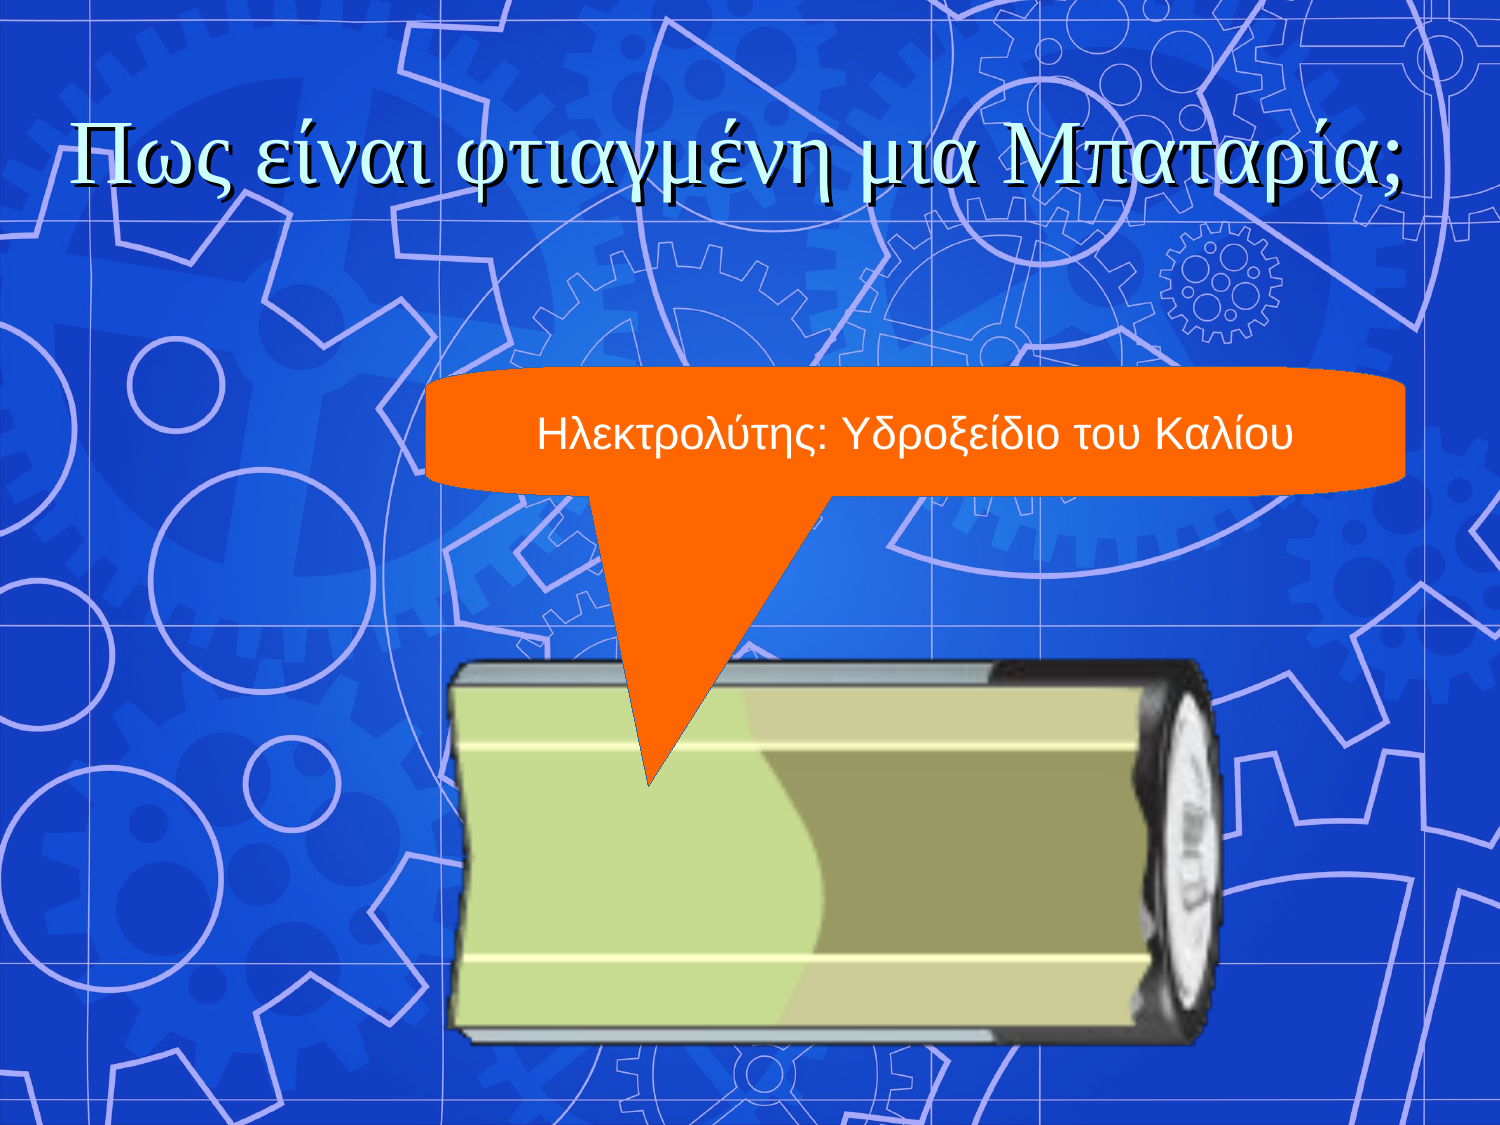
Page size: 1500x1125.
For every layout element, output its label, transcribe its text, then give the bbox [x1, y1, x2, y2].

picture [345, 605, 1288, 1075]
text_box Ηλεκτρολύτης: Υδροξείδιο του Καλίου [425, 366, 1406, 787]
title Πως είναι φτιαγμένη μια Μπαταρία; [35, 83, 1441, 179]
